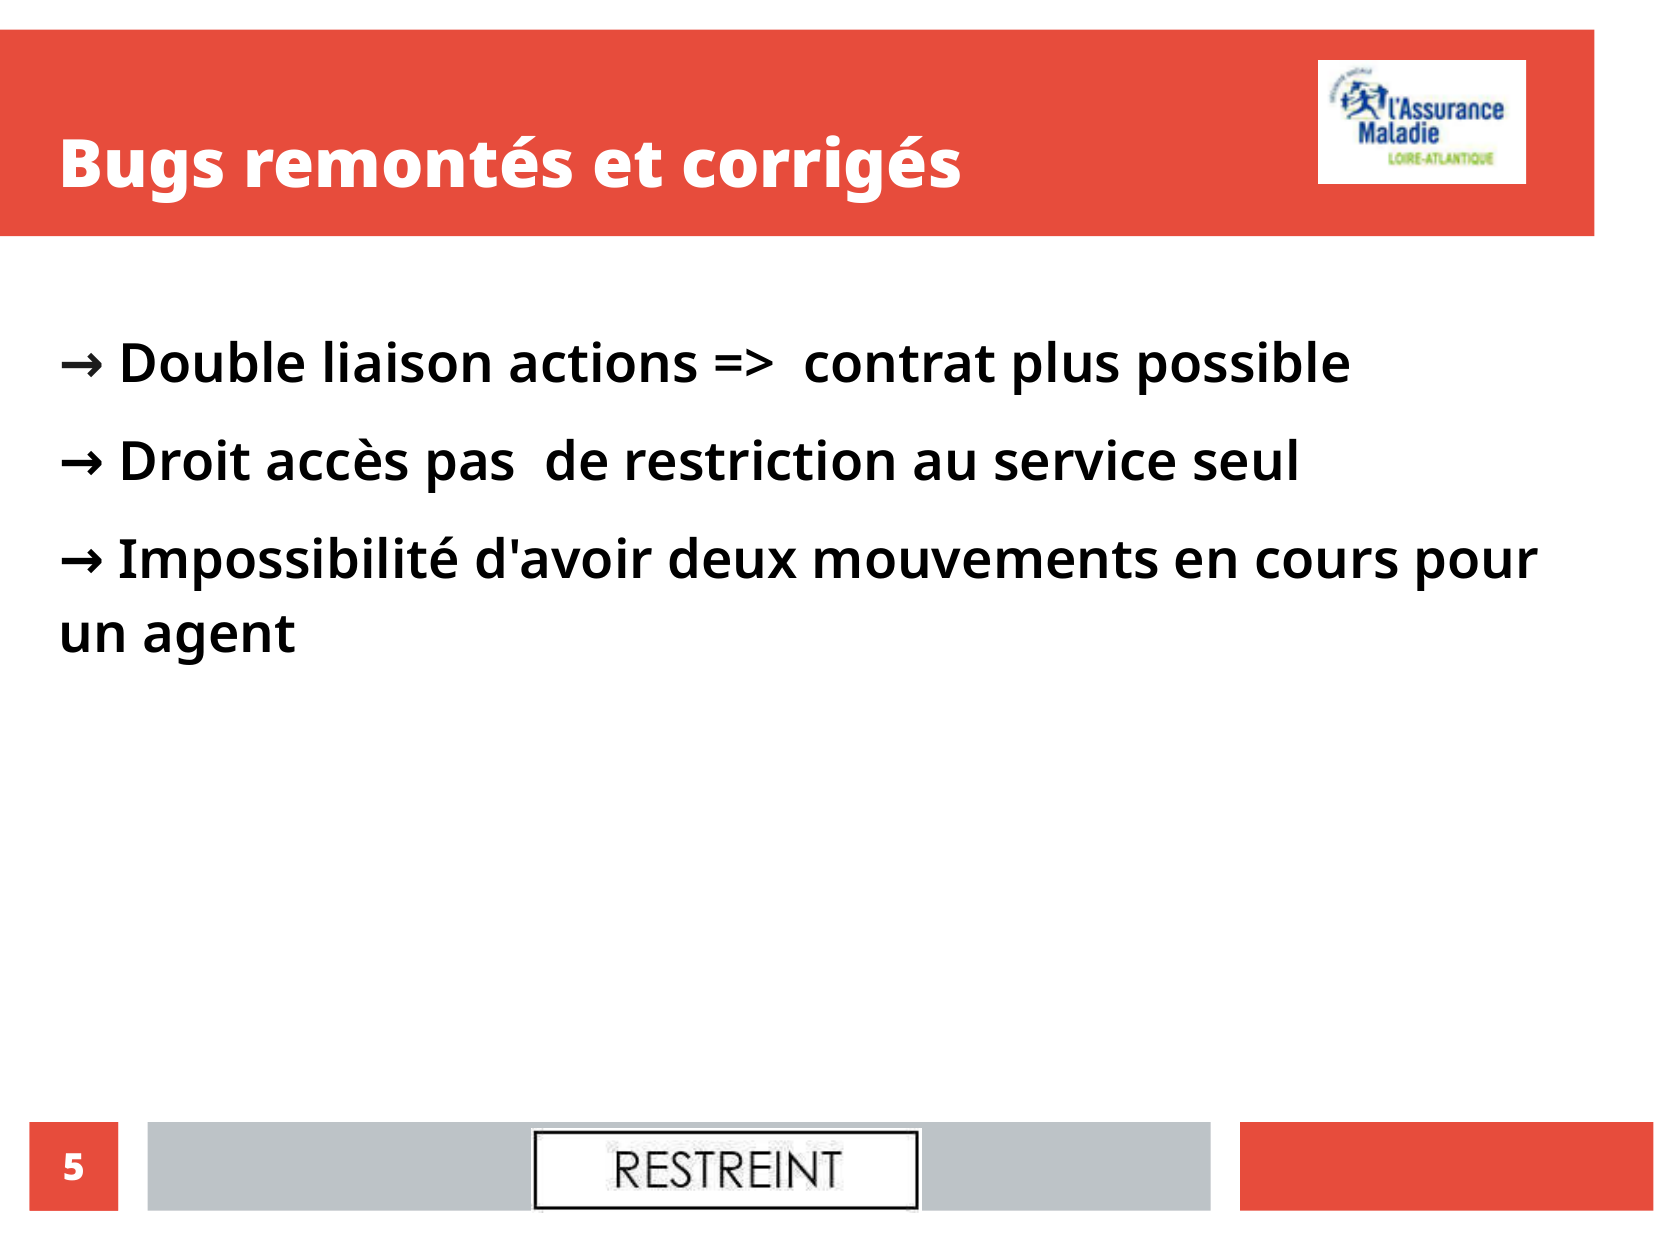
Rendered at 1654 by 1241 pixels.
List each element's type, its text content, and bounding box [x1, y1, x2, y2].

title Bugs remontés et corrigés [59, 59, 1595, 207]
picture [531, 1128, 922, 1213]
list → Double liaison actions => contrat plus possible → Droit accès pas de restriction au service seul → Impossibilité d'avoir deux mouvements en cours pour un agent [59, 324, 1565, 1093]
picture [1317, 59, 1527, 184]
